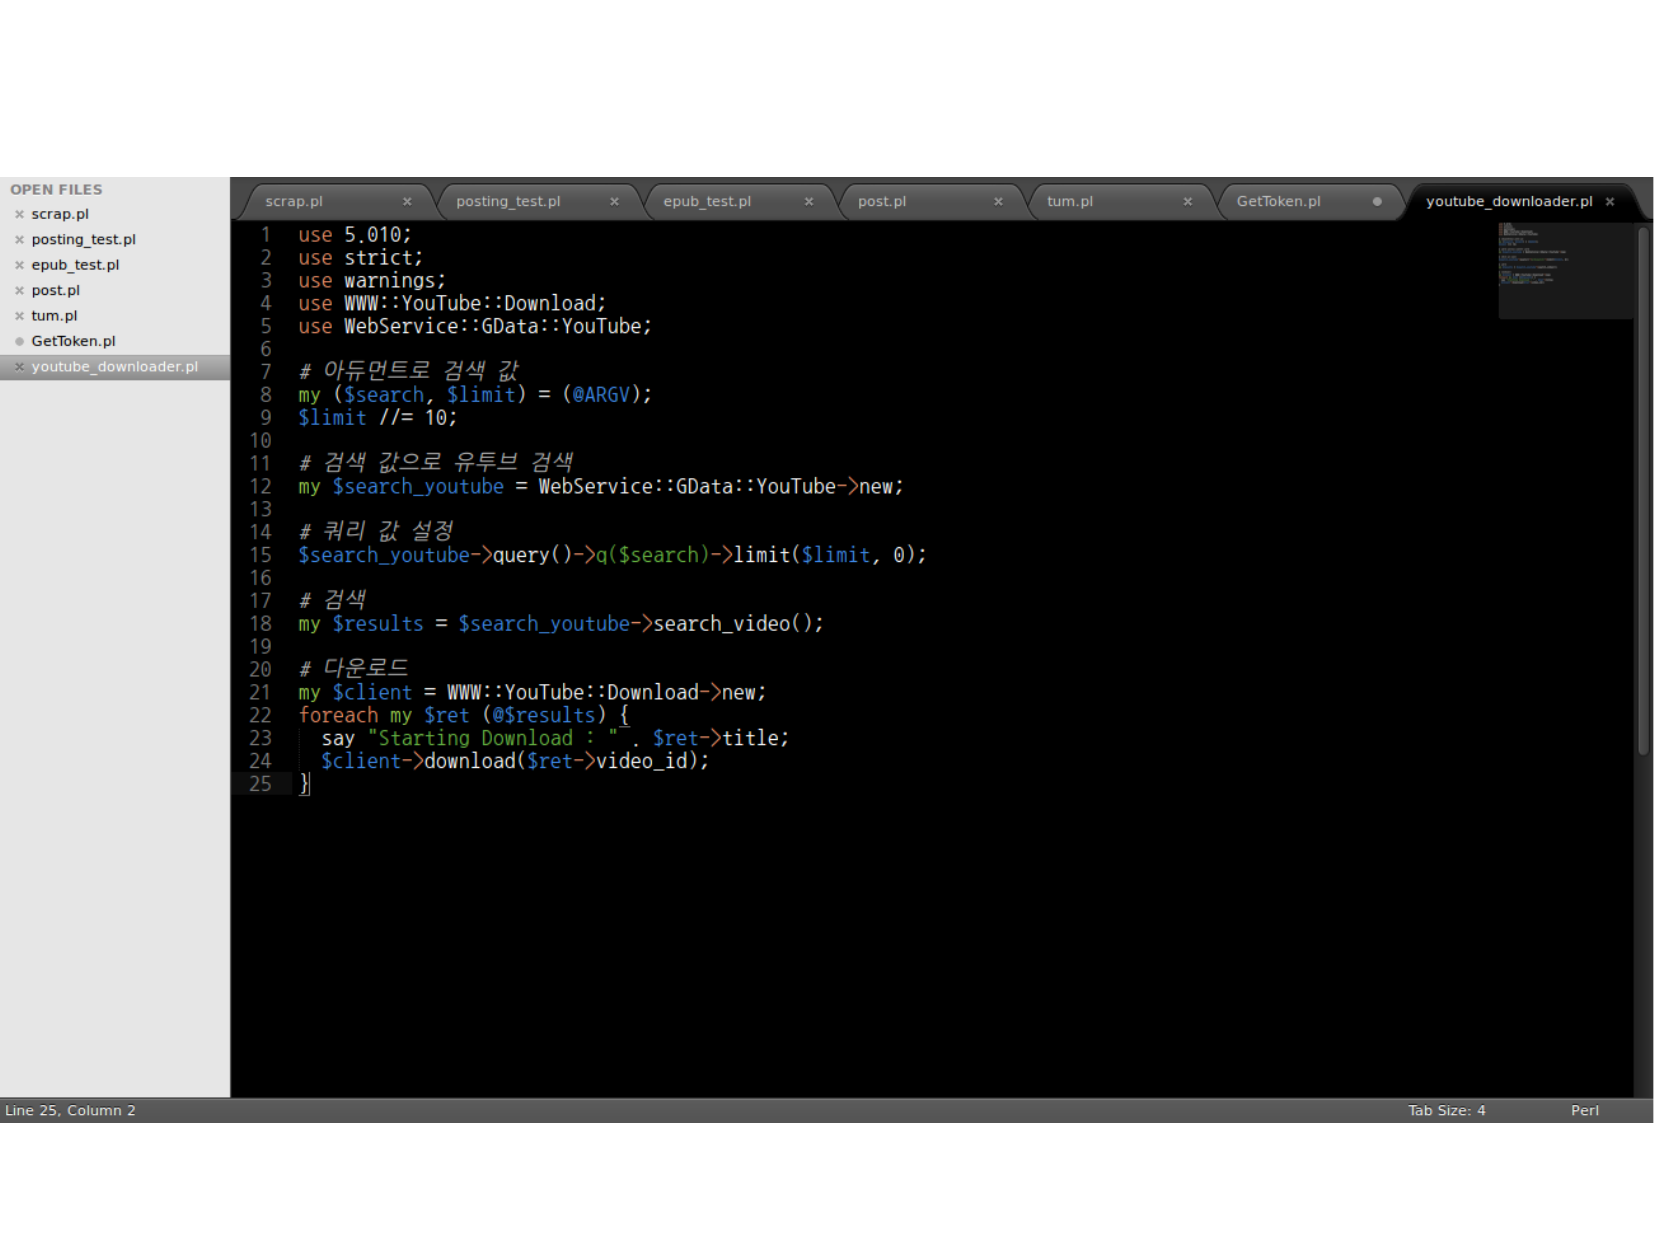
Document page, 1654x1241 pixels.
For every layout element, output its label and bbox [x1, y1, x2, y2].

picture [0, 177, 1654, 1123]
